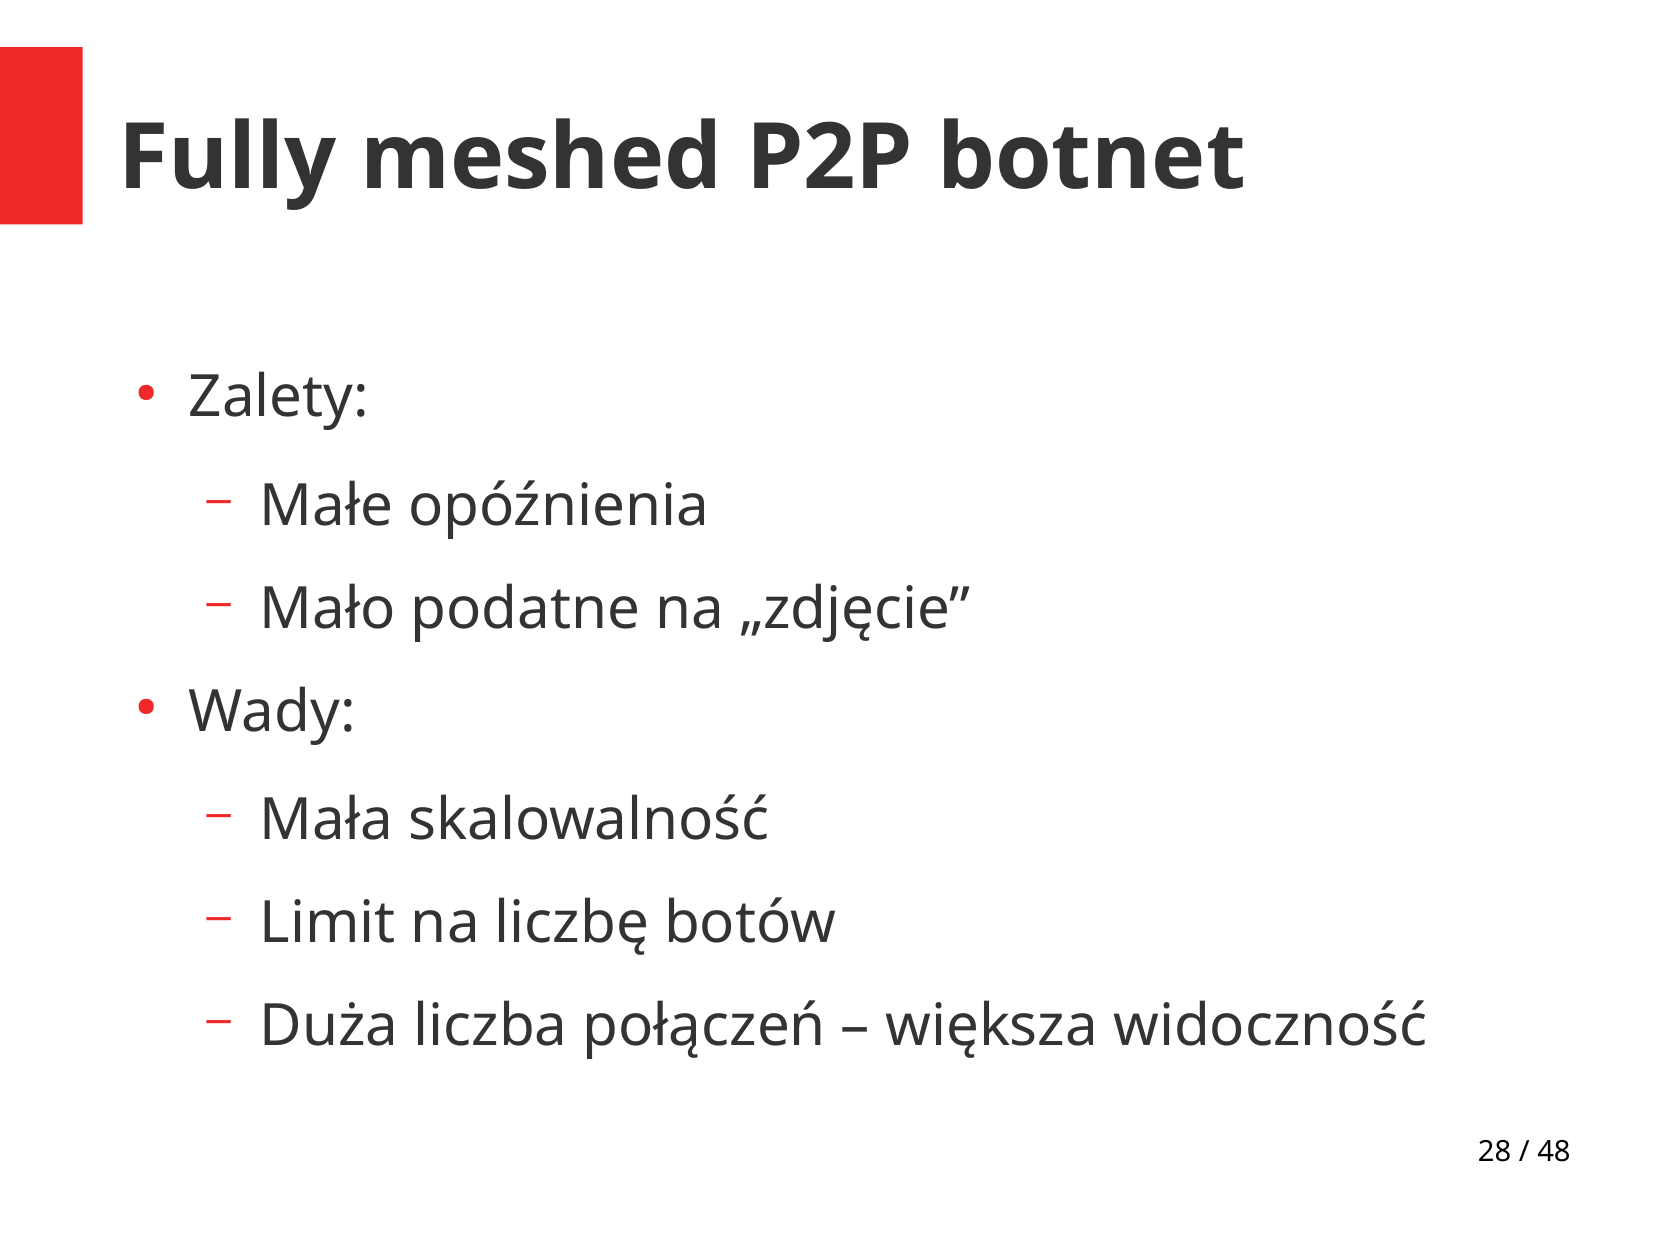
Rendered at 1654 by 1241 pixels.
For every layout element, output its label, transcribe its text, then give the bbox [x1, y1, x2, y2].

title Fully meshed P2P botnet [118, 49, 1571, 257]
list Zalety: Małe opóźnienia Mało podatne na „zdjęcie” Wady: Mała skalowalność Limit na liczbę botów Duża liczba połączeń – większa widoczność [118, 354, 1536, 1074]
